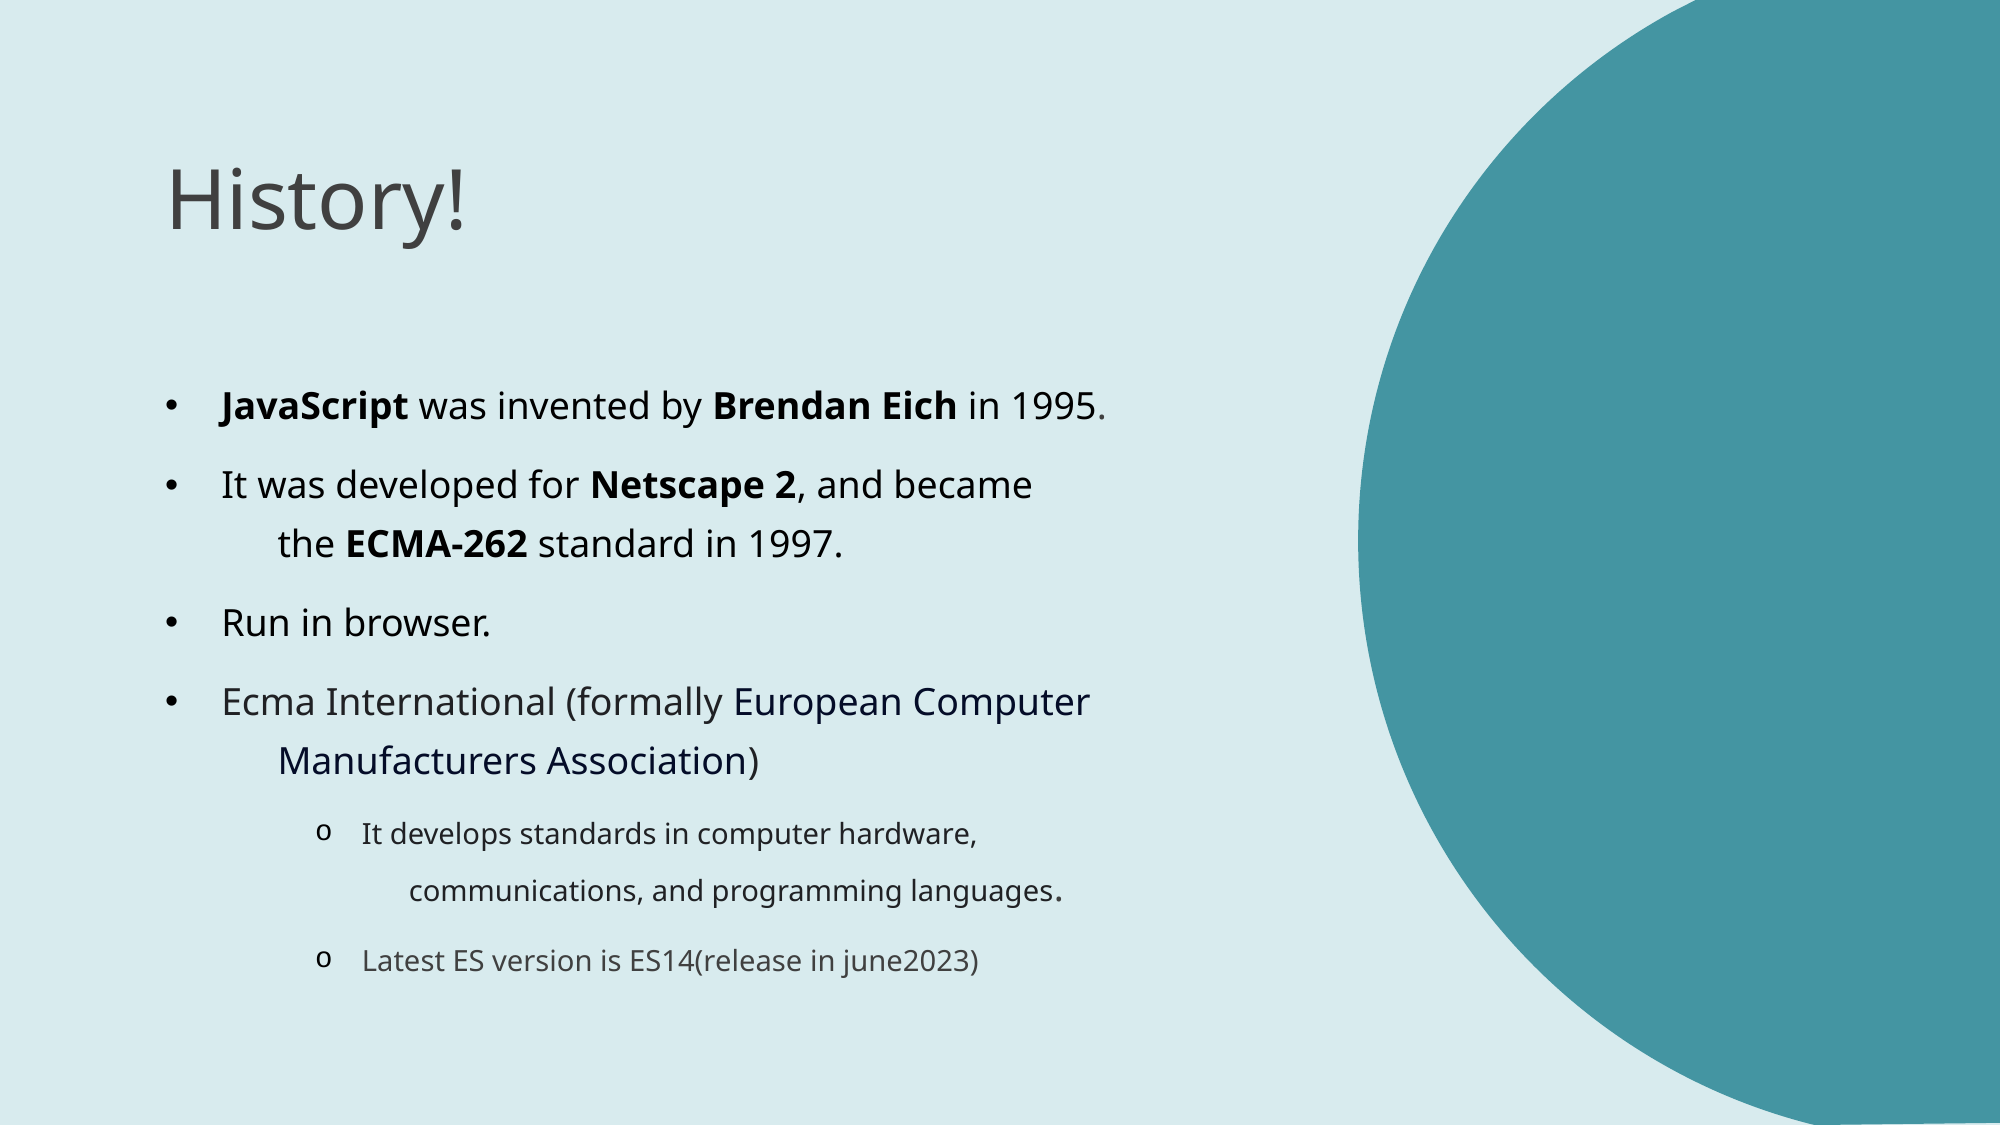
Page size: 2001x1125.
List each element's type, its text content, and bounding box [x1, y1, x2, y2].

text_box [1358, 0, 2000, 1125]
list JavaScript was invented by Brendan Eich in 1995. It was developed for Netscape 2, and became the ECMA-262 standard in 1997. Run in browser. Ecma International (formally European Computer Manufacturers Association) It develops standards in computer hardware, communications, and programming languages. Latest ES version is ES14(release in june2023) [150, 319, 1201, 1010]
title History! [150, 149, 1201, 263]
